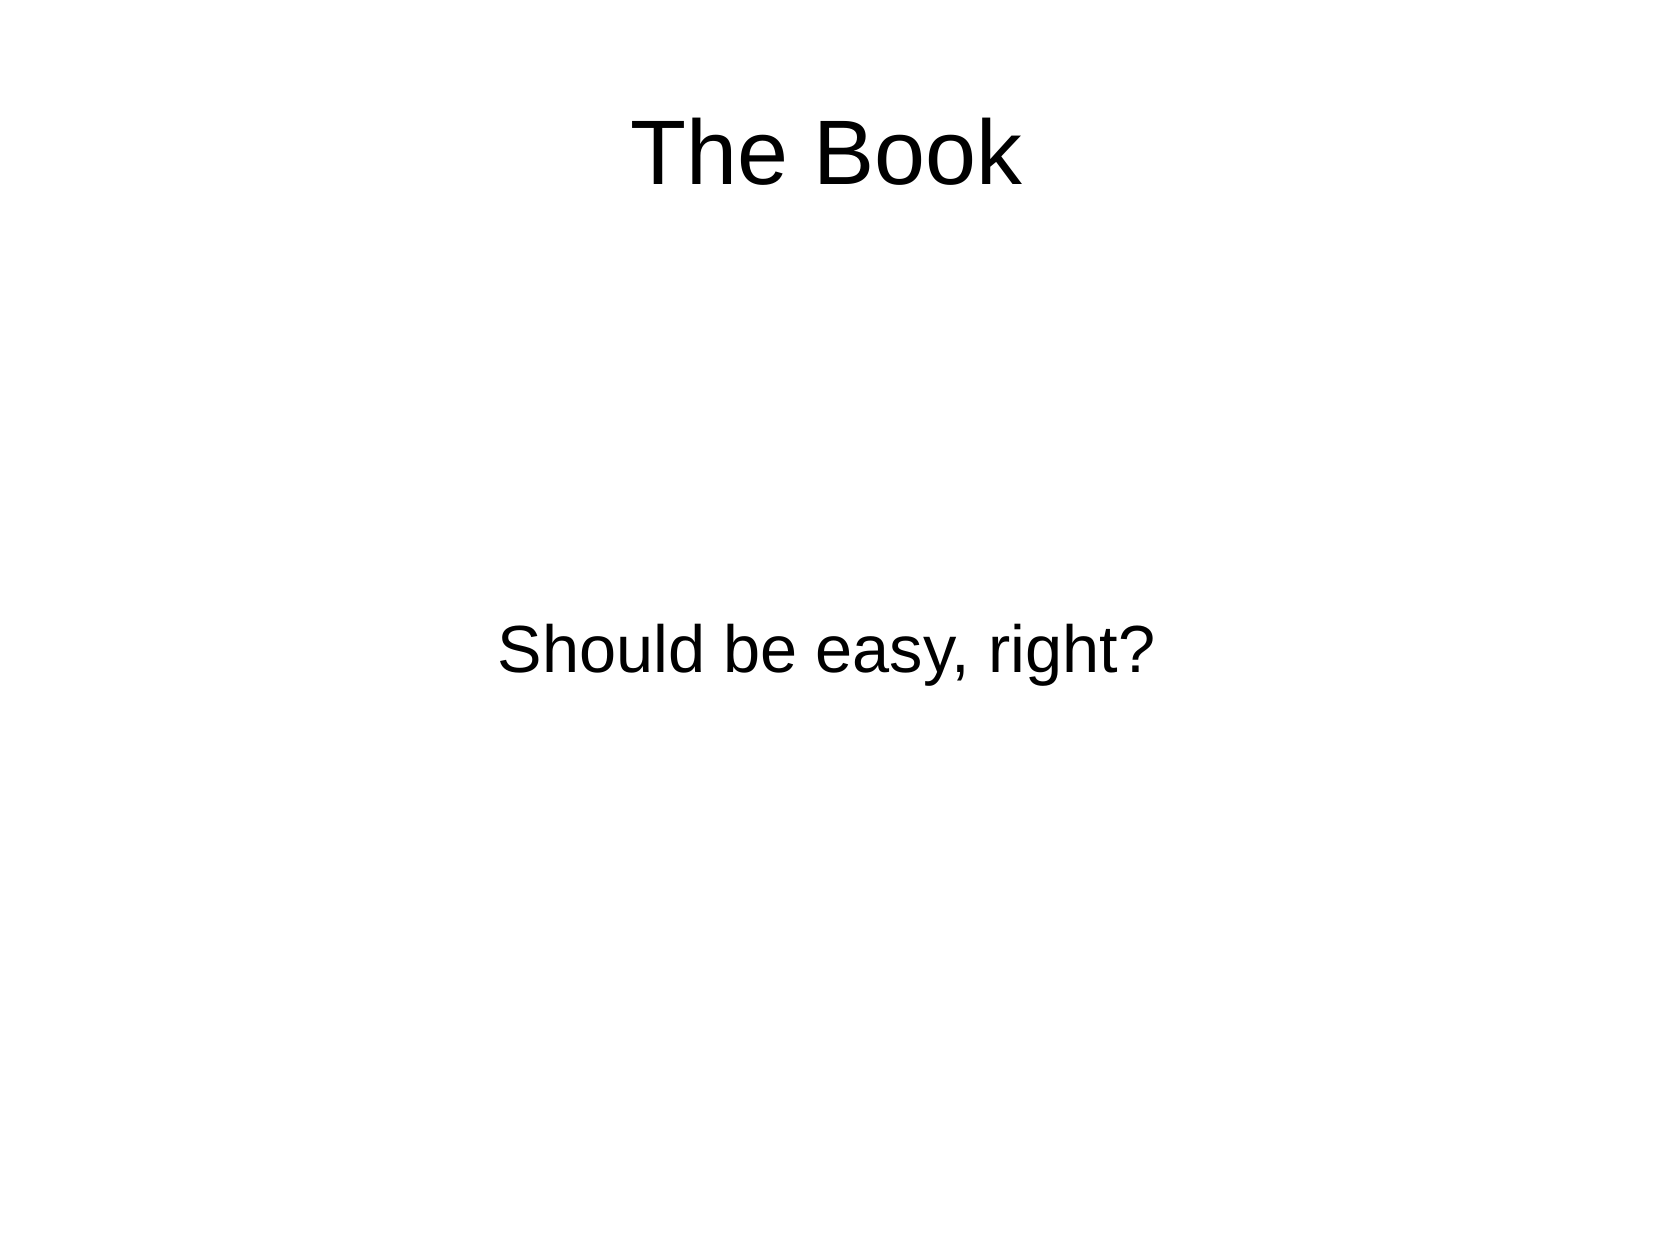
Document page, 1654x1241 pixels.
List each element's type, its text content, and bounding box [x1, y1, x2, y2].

subtitle Should be easy, right? [82, 290, 1571, 1010]
title The Book [82, 49, 1571, 257]
